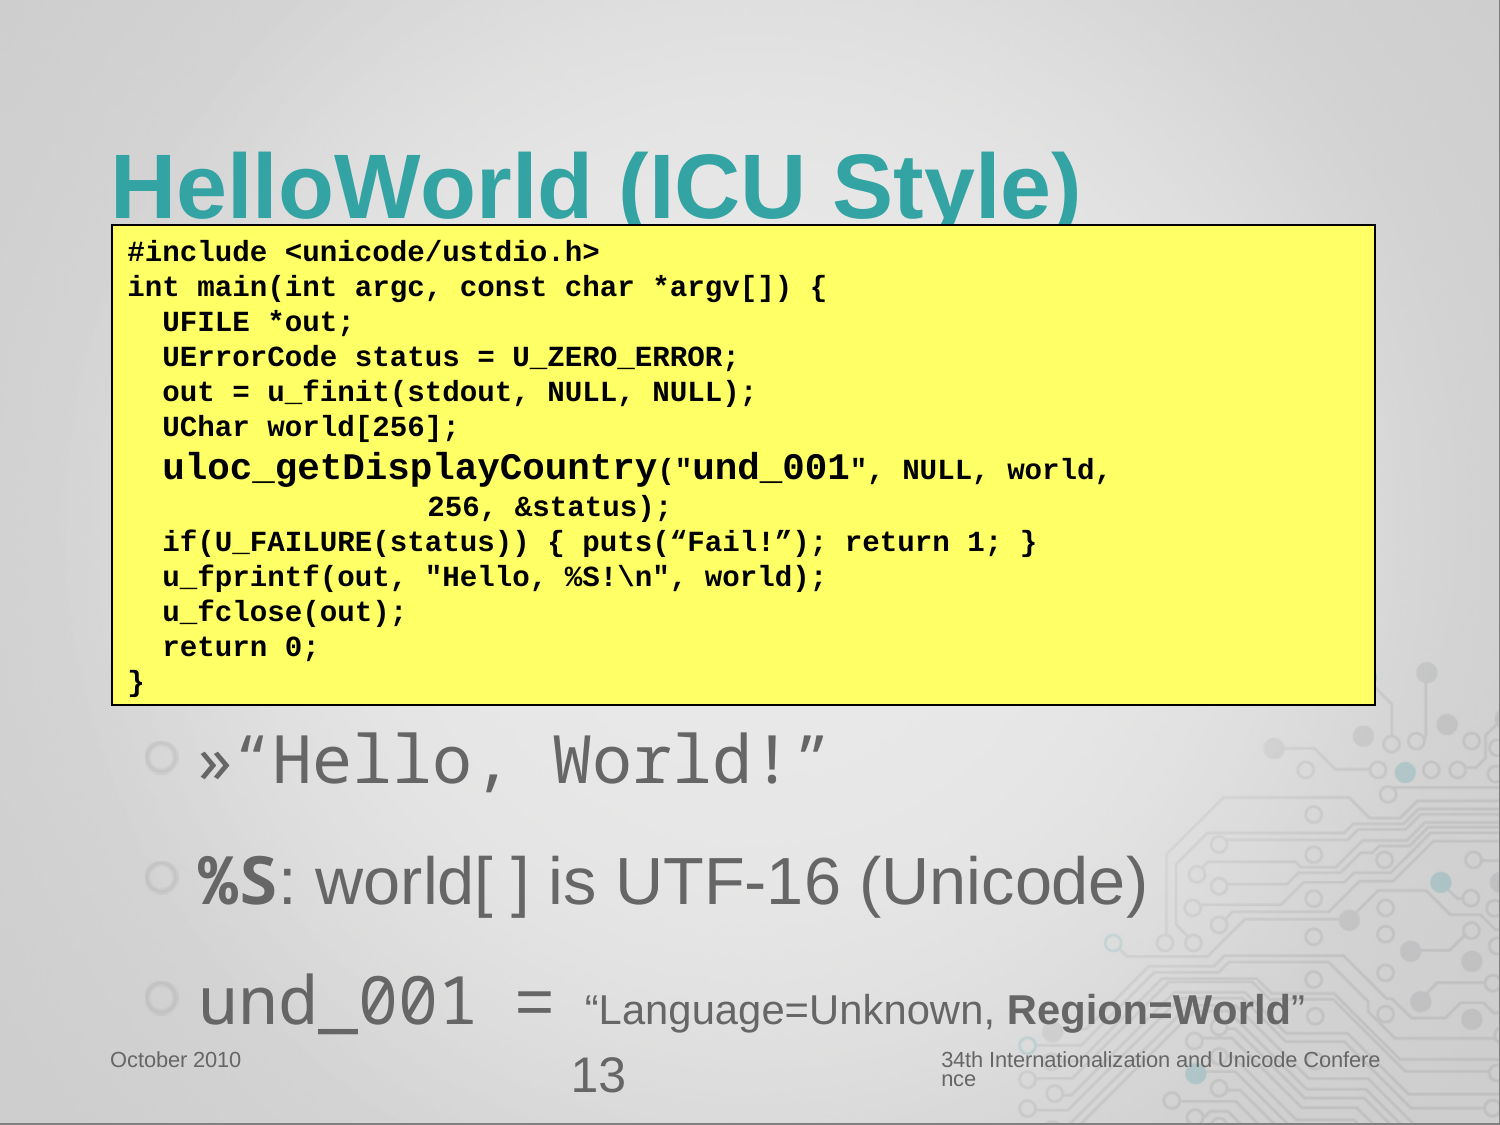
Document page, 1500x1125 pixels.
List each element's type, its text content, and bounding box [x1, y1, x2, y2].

picture [0, 0, 1499, 1123]
text_box #include <unicode/ustdio.h> int main(int argc, const char *argv[]) { UFILE *out; UErrorCode status = U_ZERO_ERROR; out = u_finit(stdout, NULL, NULL); UChar world[256]; uloc_getDisplayCountry("und_001", NULL, world, 256, &status); if(U_FAILURE(status)) { puts(“Fail!”); return 1; } u_fprintf(out, "Hello, %S!\n", world); u_fclose(out); return 0; } [112, 224, 1375, 705]
title HelloWorld (ICU Style) [110, 100, 1392, 274]
list »“Hello, World!” %S: world[ ] is UTF-16 (Unicode) und_001 = “Language=Unknown, Region=World” [110, 712, 1392, 1015]
